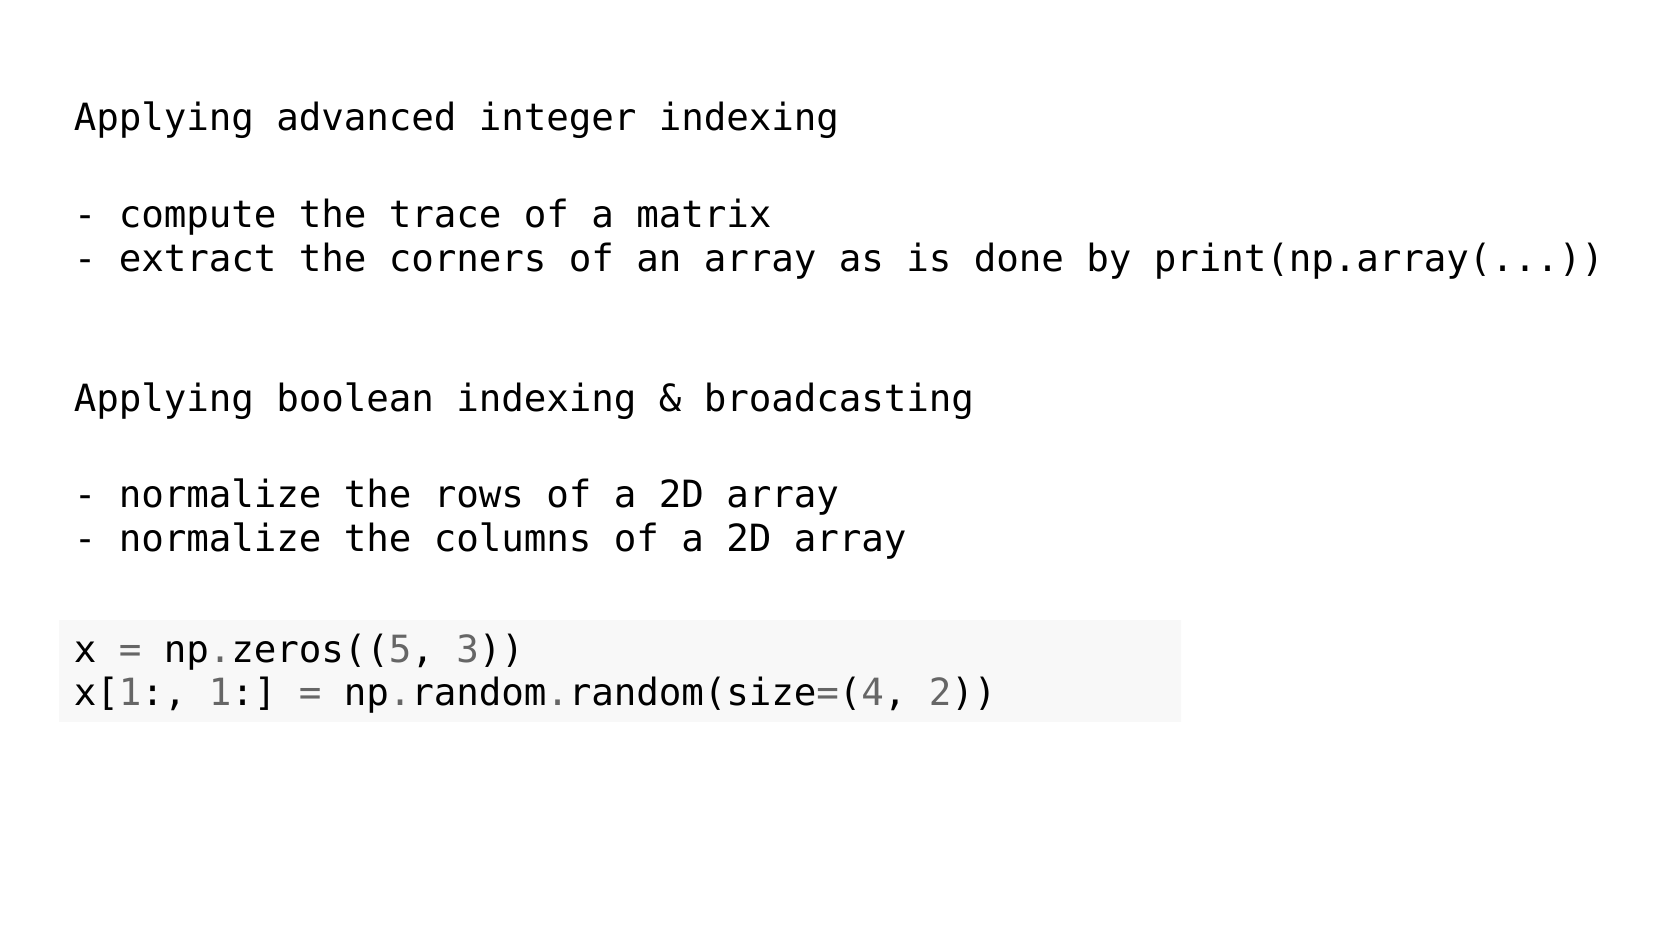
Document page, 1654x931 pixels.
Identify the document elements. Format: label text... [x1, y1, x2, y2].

text_box x = np.zeros((5, 3)) x[1:, 1:] = np.random.random(size=(4, 2)) [59, 620, 1182, 722]
text_box - compute the trace of a matrix - extract the corners of an array as is done by print(np.array(...)) [59, 185, 1625, 331]
text_box Applying boolean indexing & broadcasting [59, 369, 1211, 428]
text_box Applying advanced integer indexing [59, 88, 1211, 147]
text_box - normalize the rows of a 2D array - normalize the columns of a 2D array [59, 465, 1034, 582]
